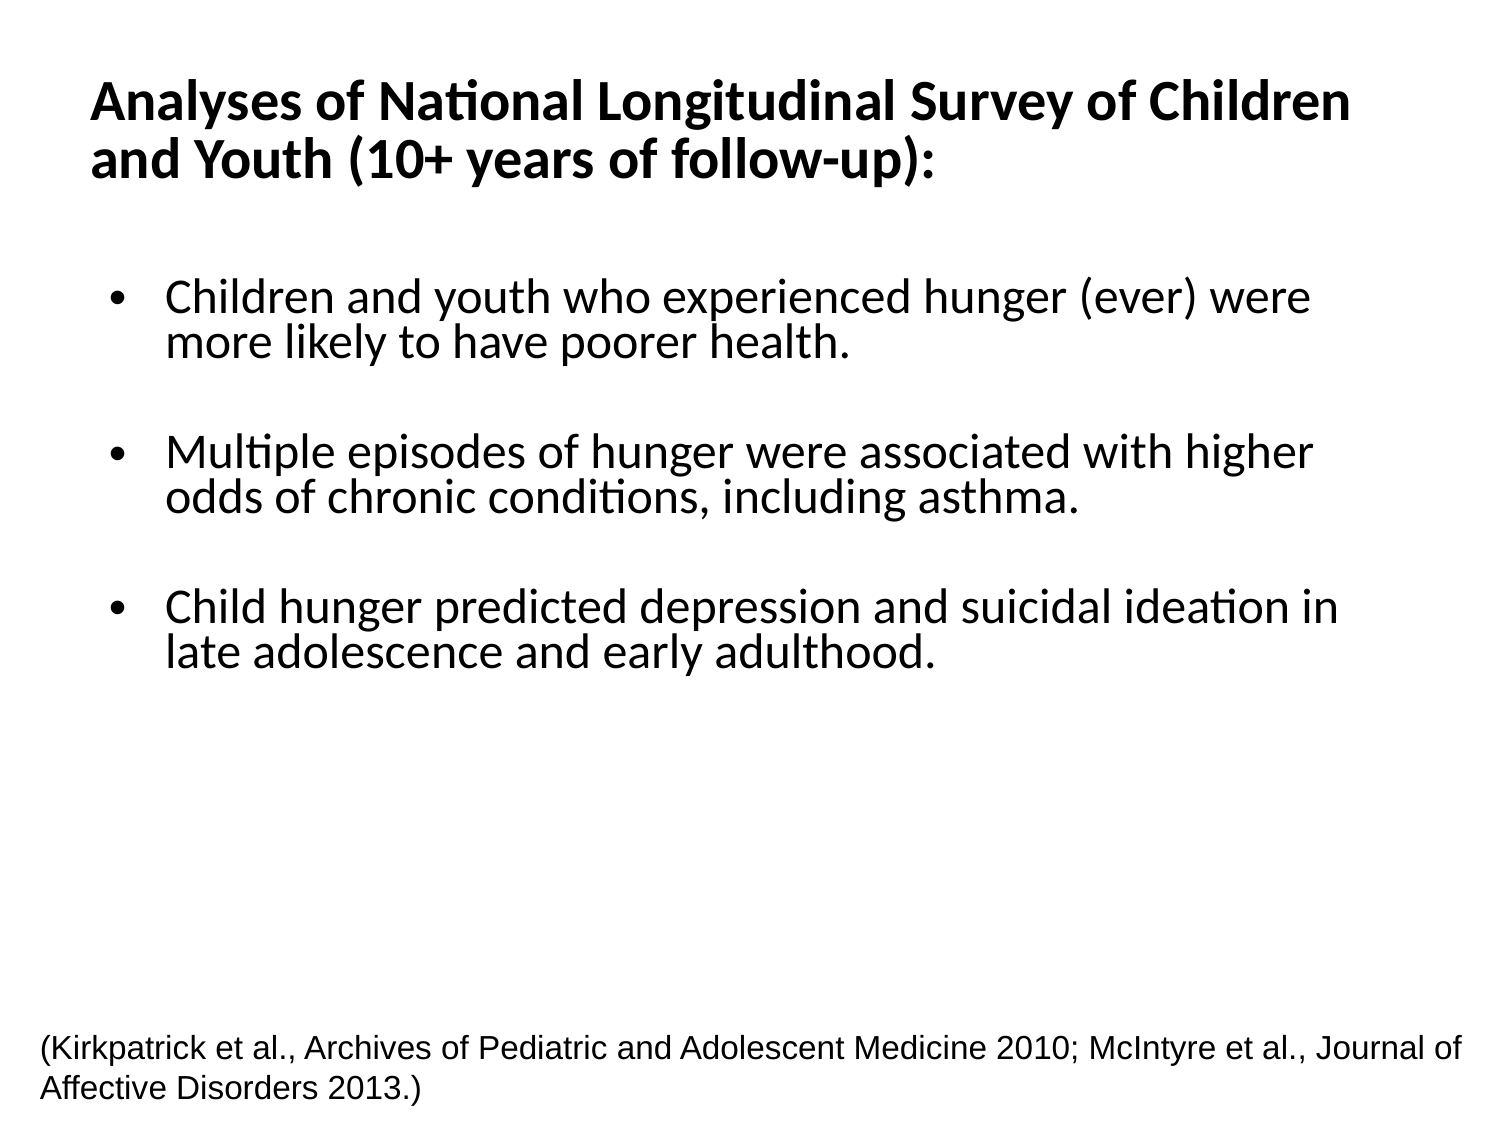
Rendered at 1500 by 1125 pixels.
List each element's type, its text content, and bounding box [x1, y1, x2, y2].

text_box (Kirkpatrick et al., Archives of Pediatric and Adolescent Medicine 2010; McIntyre et al., Journal of Affective Disorders 2013.) [24, 1018, 1500, 1114]
title Analyses of National Longitudinal Survey of Children and Youth (10+ years of follow-up): [75, 45, 1425, 225]
list Children and youth who experienced hunger (ever) were more likely to have poorer health. Multiple episodes of hunger were associated with higher odds of chronic conditions, including asthma. Child hunger predicted depression and suicidal ideation in late adolescence and early adulthood. [93, 270, 1407, 866]
